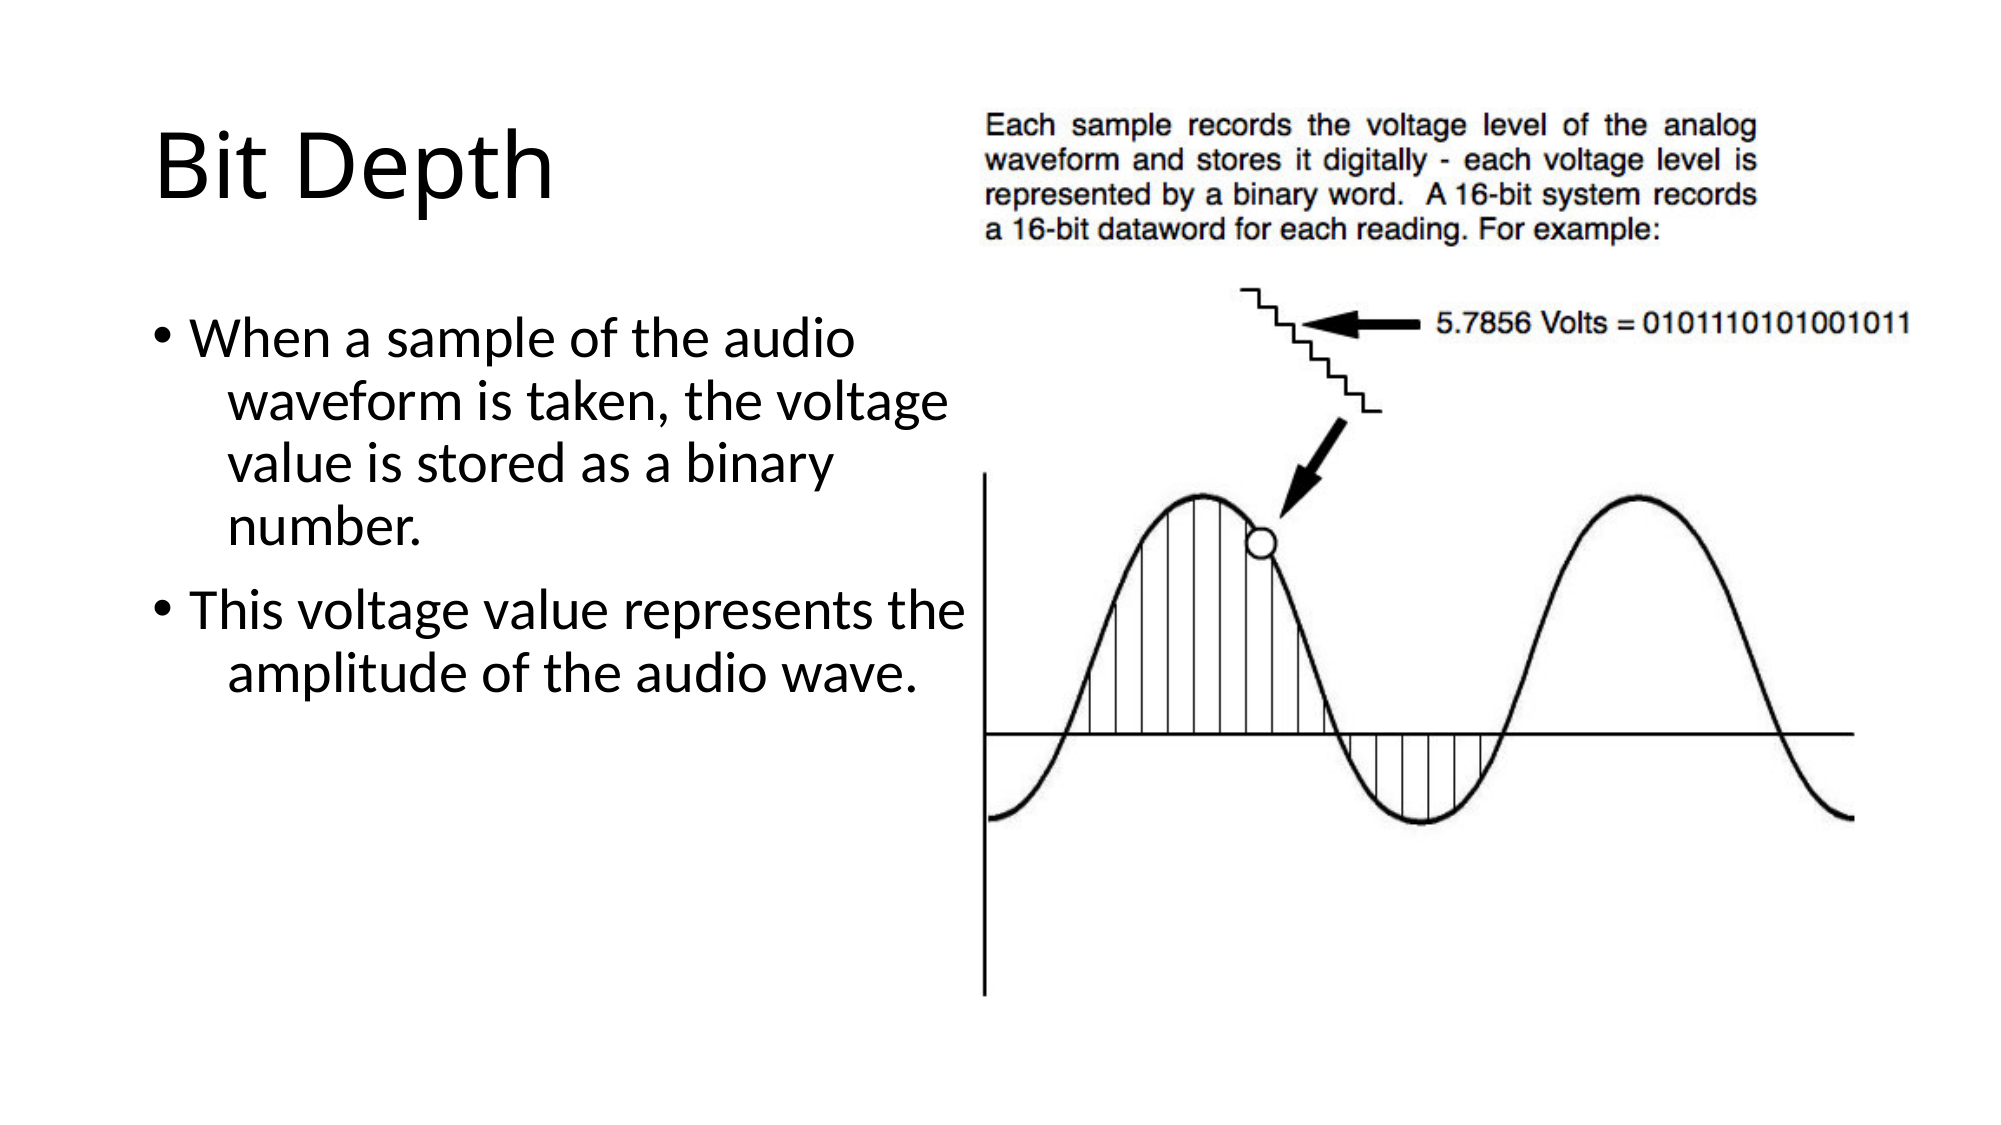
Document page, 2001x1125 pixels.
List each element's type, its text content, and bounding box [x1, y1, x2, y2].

picture [966, 94, 1926, 1014]
list When a sample of the audio waveform is taken, the voltage value is stored as a binary number. This voltage value represents the amplitude of the audio wave. [137, 299, 966, 1014]
title Bit Depth [137, 59, 1863, 278]
